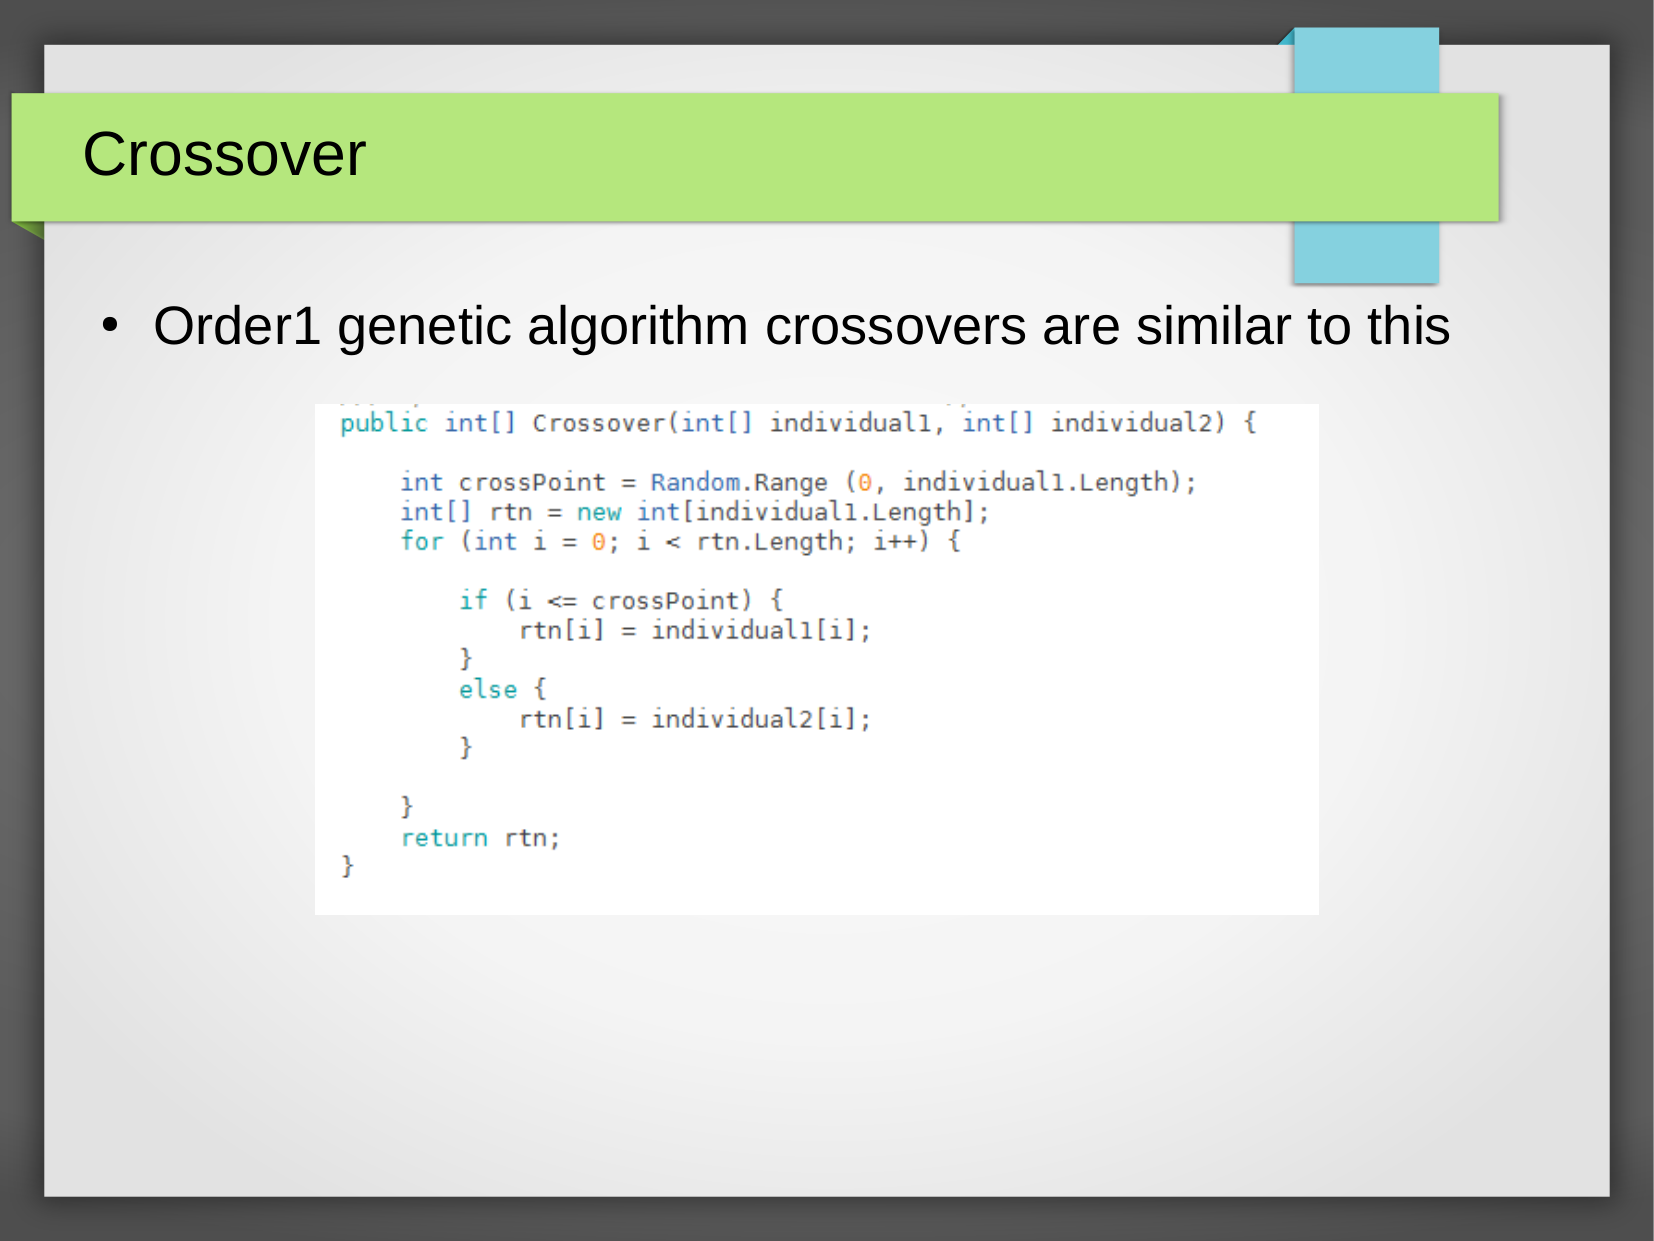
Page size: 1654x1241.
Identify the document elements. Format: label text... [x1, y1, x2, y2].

title Crossover [82, 94, 1264, 213]
list Order1 genetic algorithm crossovers are similar to this [82, 295, 1571, 1015]
picture [0, 0, 1654, 1241]
